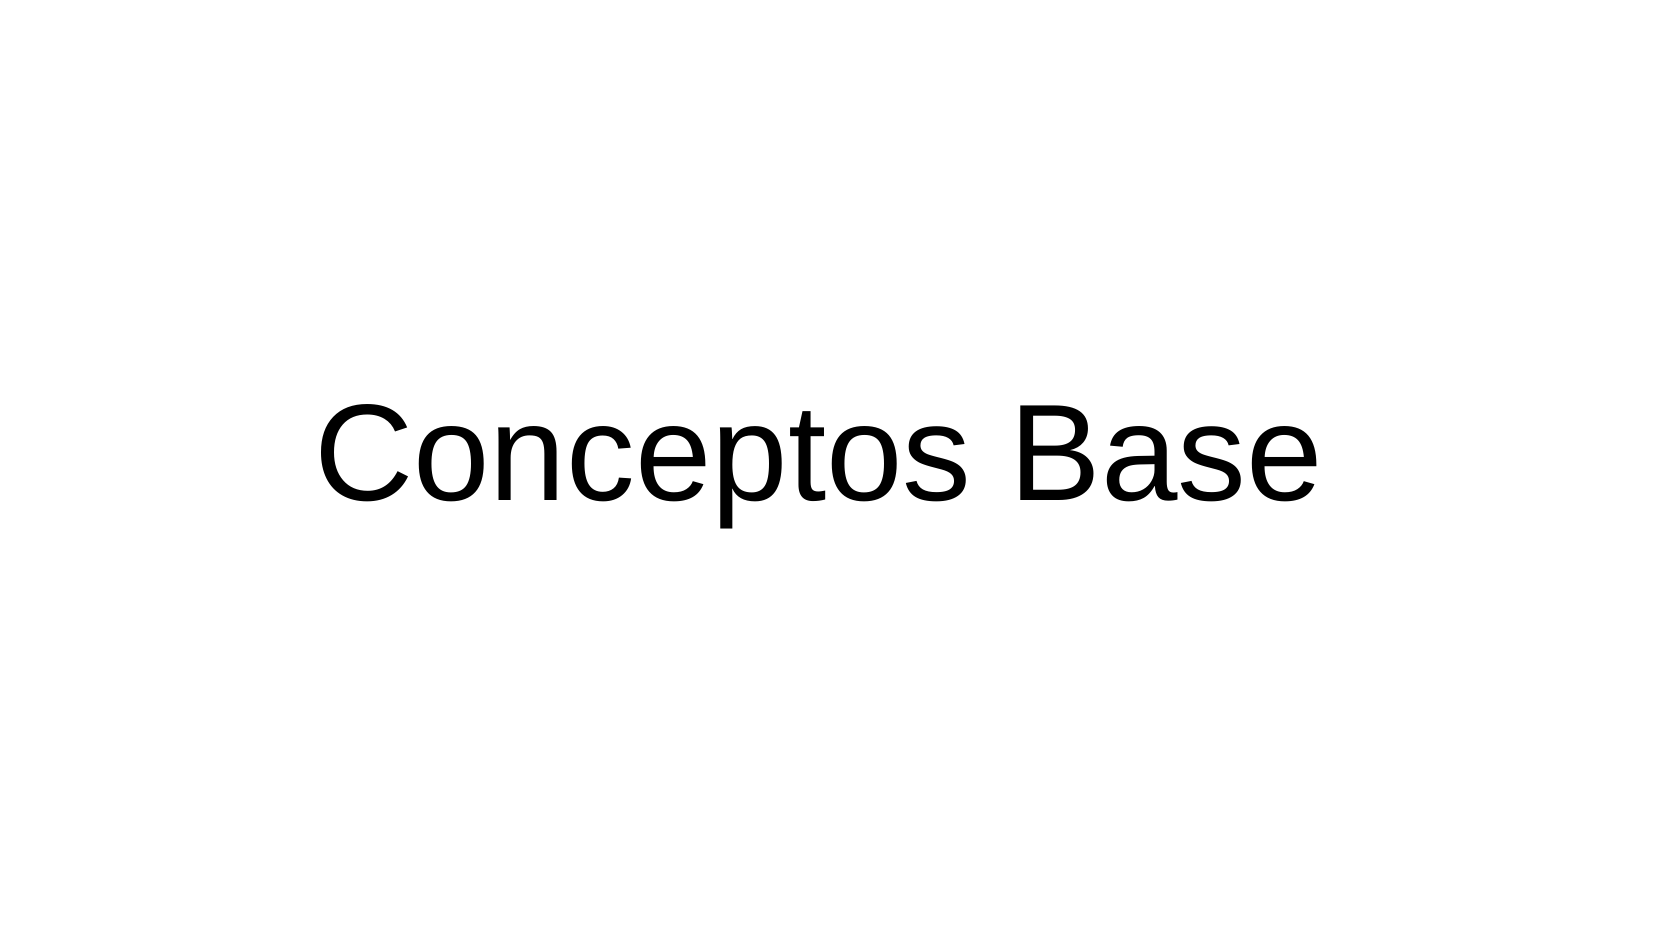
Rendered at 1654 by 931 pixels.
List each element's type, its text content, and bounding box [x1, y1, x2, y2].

title Conceptos Base [75, 375, 1564, 531]
